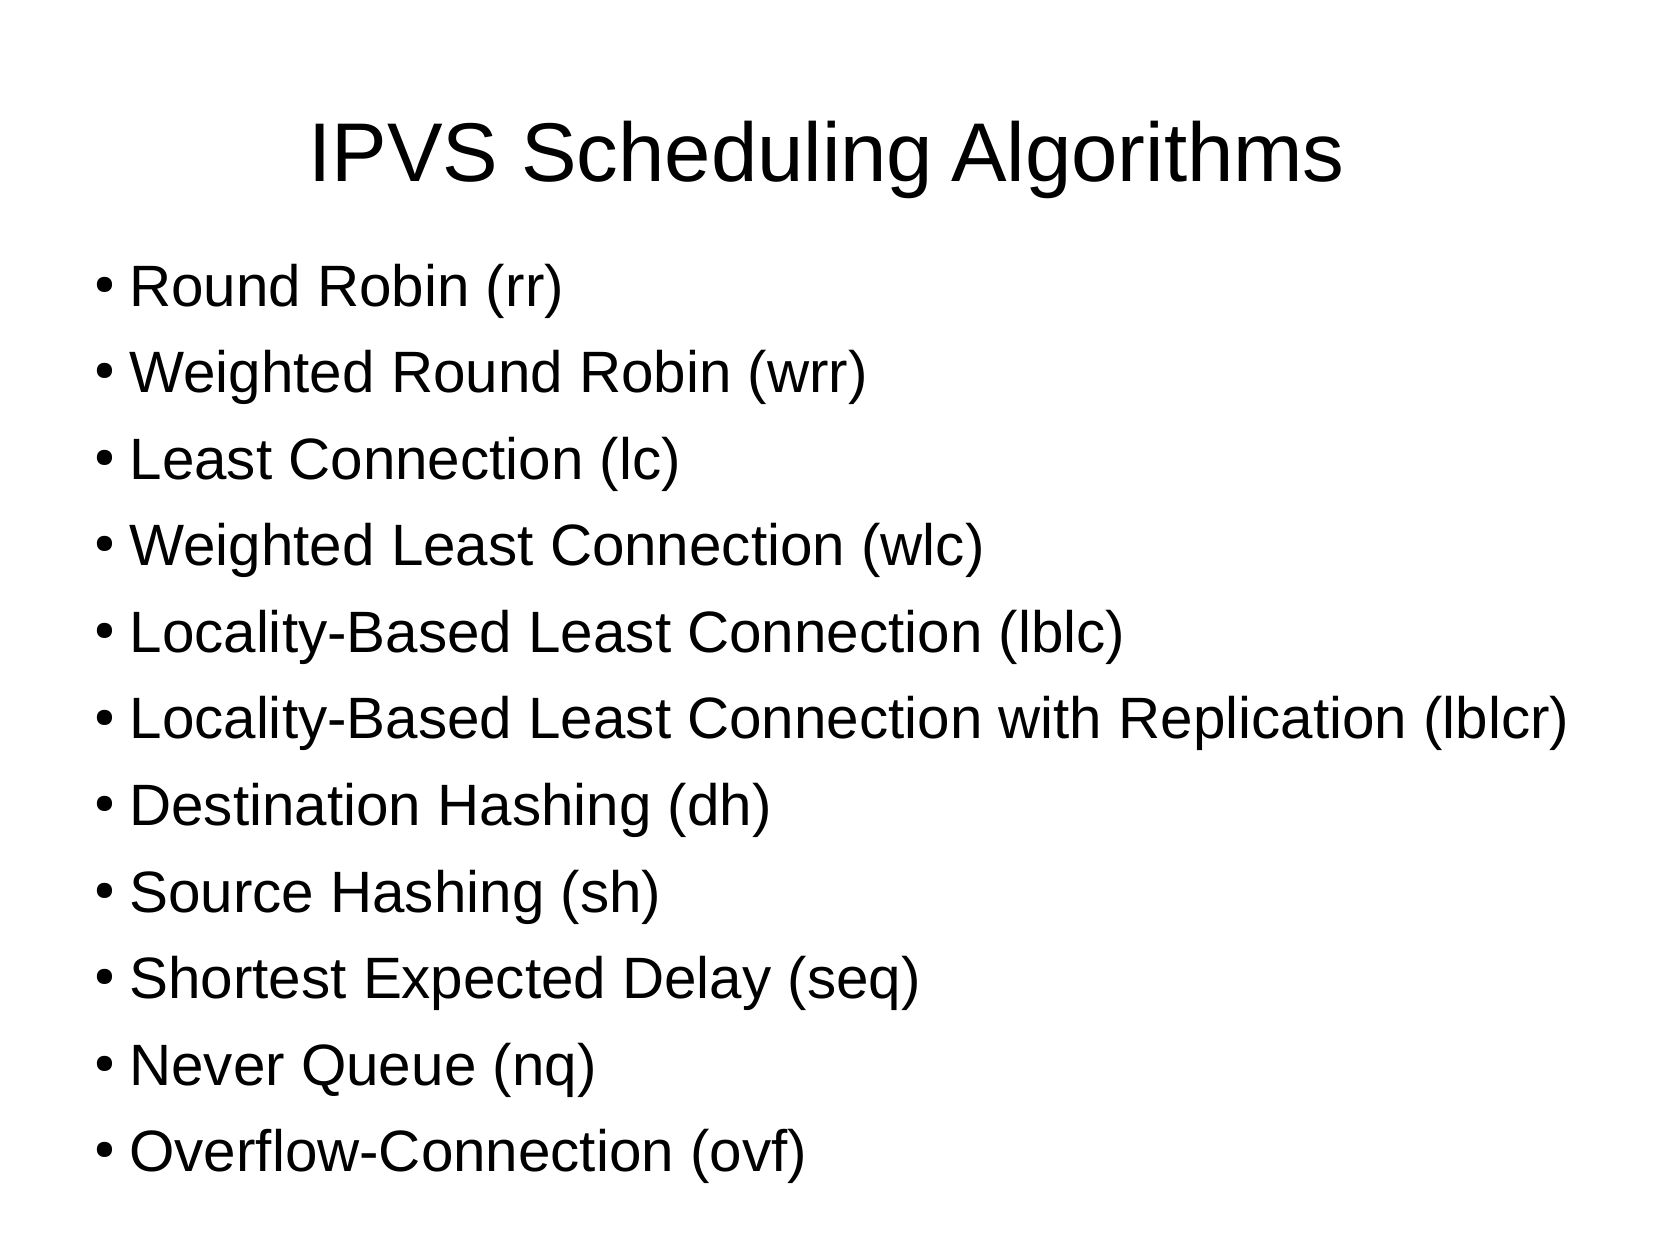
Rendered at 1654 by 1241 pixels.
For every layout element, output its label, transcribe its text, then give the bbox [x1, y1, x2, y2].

text_box Round Robin (rr) Weighted Round Robin (wrr) Least Connection (lc) Weighted Least Connection (wlc) Locality-Based Least Connection (lblc) Locality-Based Least Connection with Replication (lblcr) Destination Hashing (dh) Source Hashing (sh) Shortest Expected Delay (seq) Never Queue (nq) Overflow-Connection (ovf) [79, 236, 1587, 1241]
title IPVS Scheduling Algorithms [82, 49, 1571, 236]
